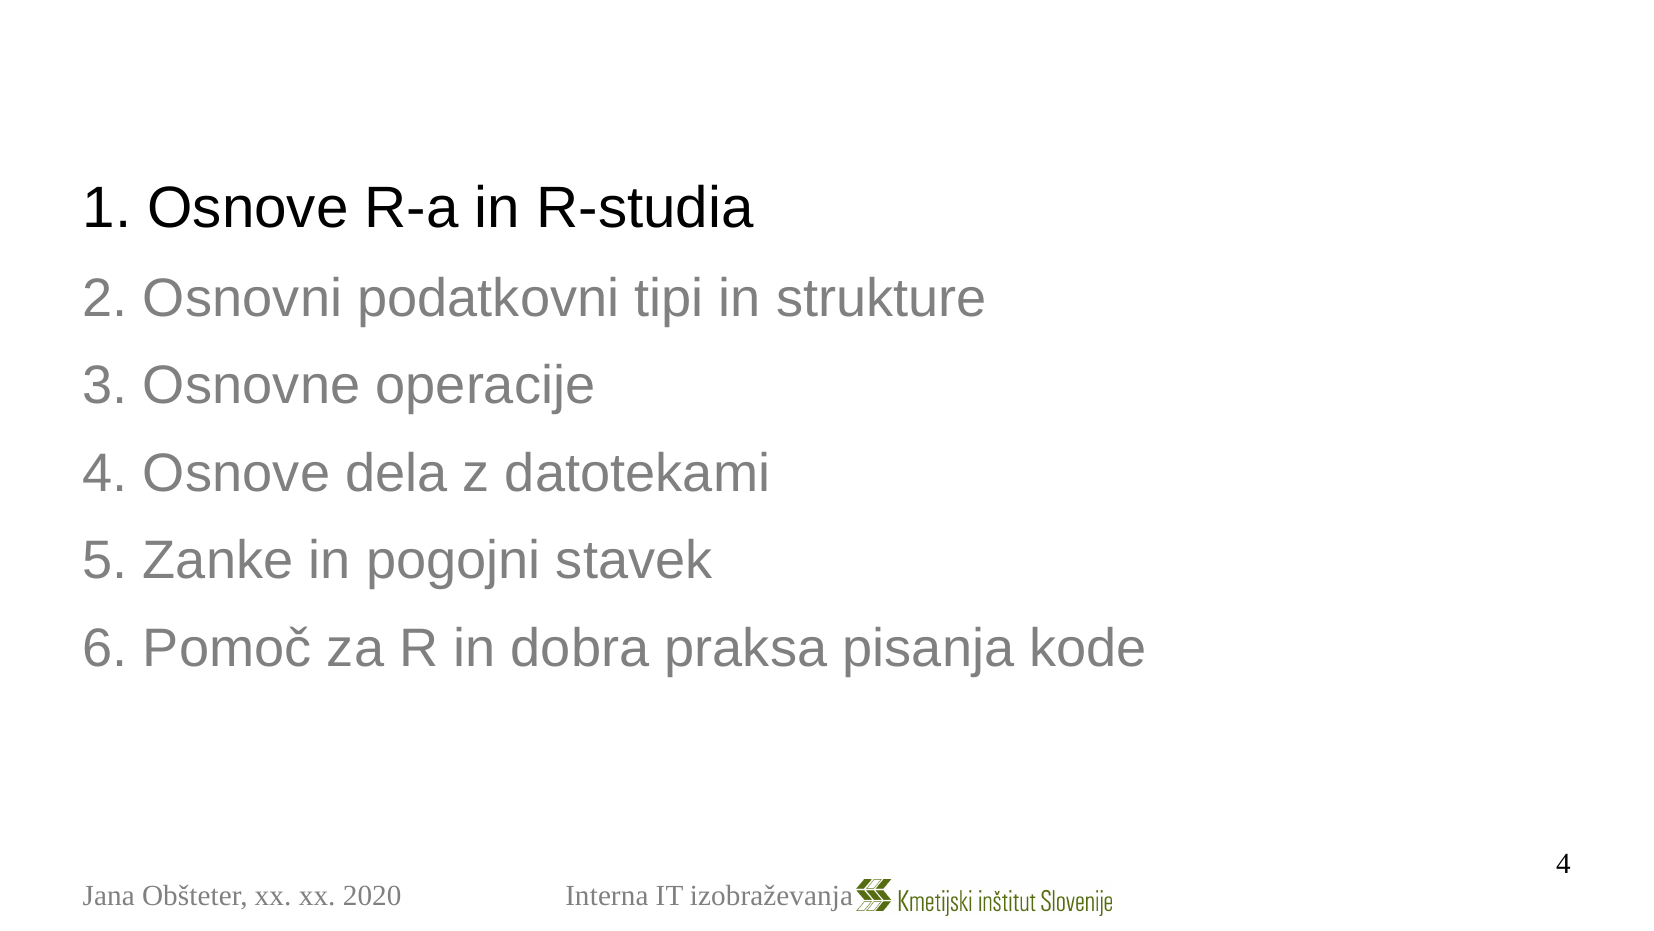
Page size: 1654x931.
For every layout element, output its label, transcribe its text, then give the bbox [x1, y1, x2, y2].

list 1. Osnove R-a in R-studia 2. Osnovni podatkovni tipi in strukture 3. Osnovne operacije 4. Osnove dela z datotekami 5. Zanke in pogojni stavek 6. Pomoč za R in dobra praksa pisanja kode [82, 165, 1642, 827]
picture [856, 879, 1112, 916]
